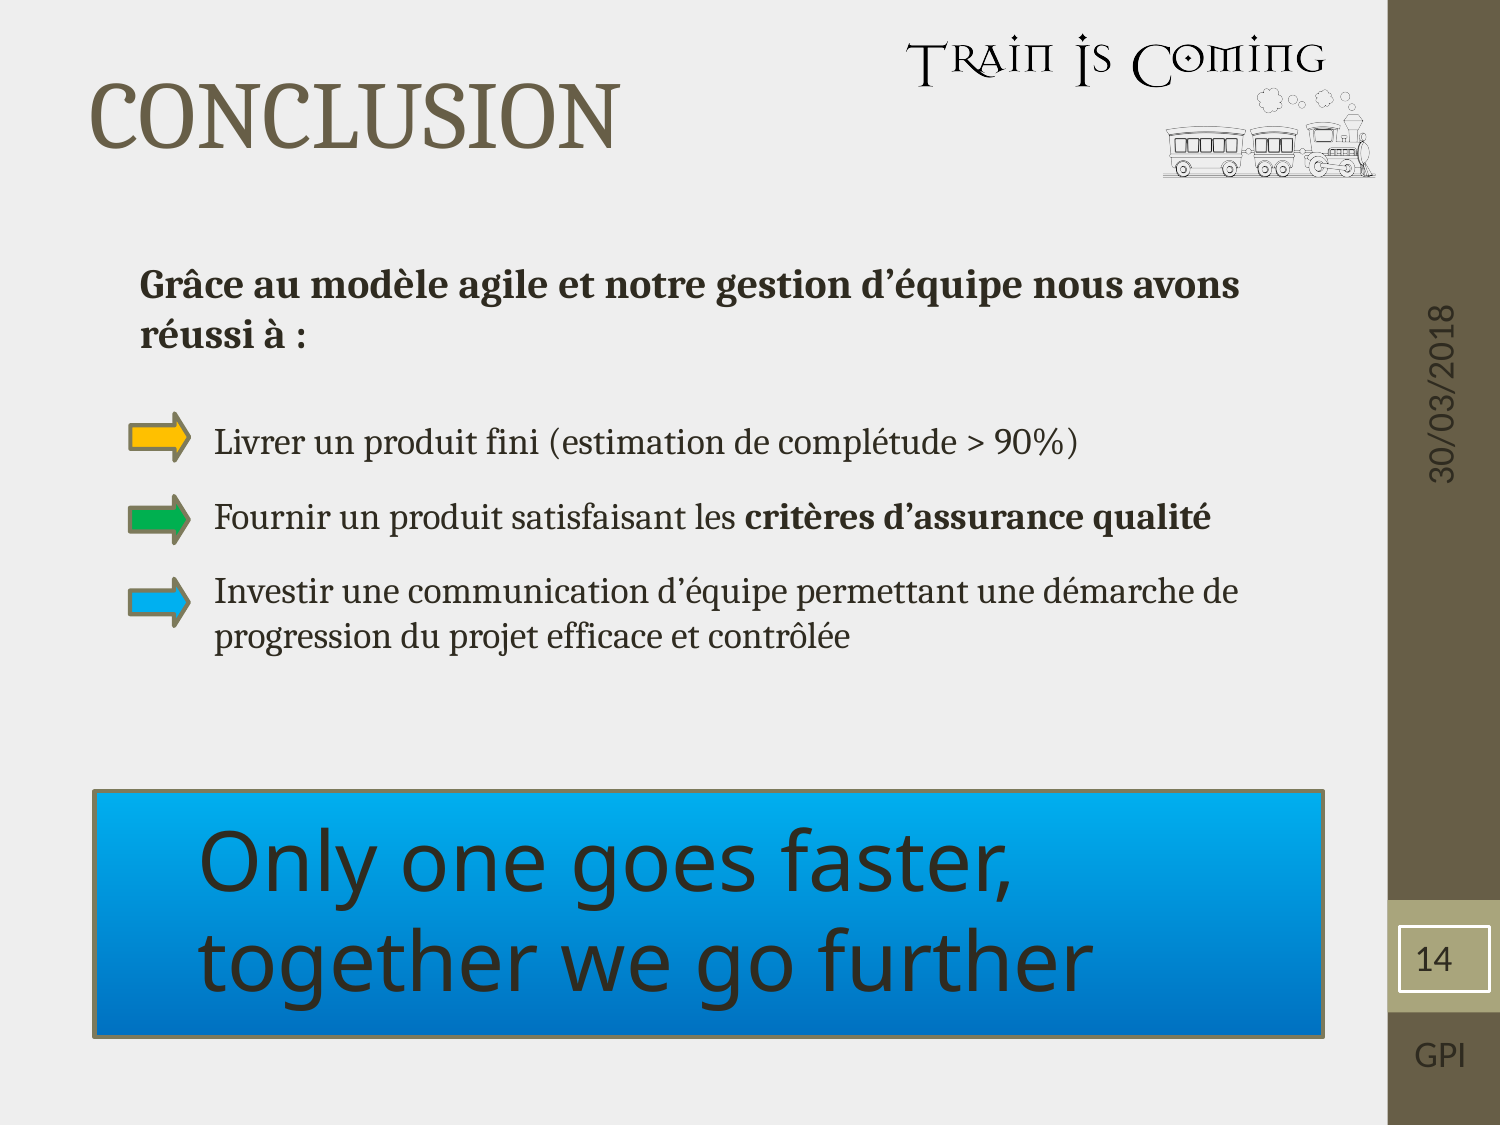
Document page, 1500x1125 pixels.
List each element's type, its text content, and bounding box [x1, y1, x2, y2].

list Grâce au modèle agile et notre gestion d’équipe nous avons réussi à : Livrer un produit fini (estimation de complétude > 90%) Fournir un produit satisfaisant les critères d’assurance qualité Investir une communication d’équipe permettant une démarche de progression du projet efficace et contrôlée [106, 249, 1357, 1038]
title CONCLUSION [75, 45, 1325, 233]
slide_number <numéro> [1399, 926, 1490, 992]
text_box [130, 413, 190, 461]
slide_number 30/03/2018 [1408, 100, 1469, 501]
text_box Only one goes faster, together we go further [182, 800, 1353, 1016]
picture [897, 11, 1376, 191]
text_box [129, 578, 189, 626]
text_box [94, 791, 1323, 1038]
text_box GPI [1399, 1023, 1483, 1083]
text_box [129, 496, 189, 544]
